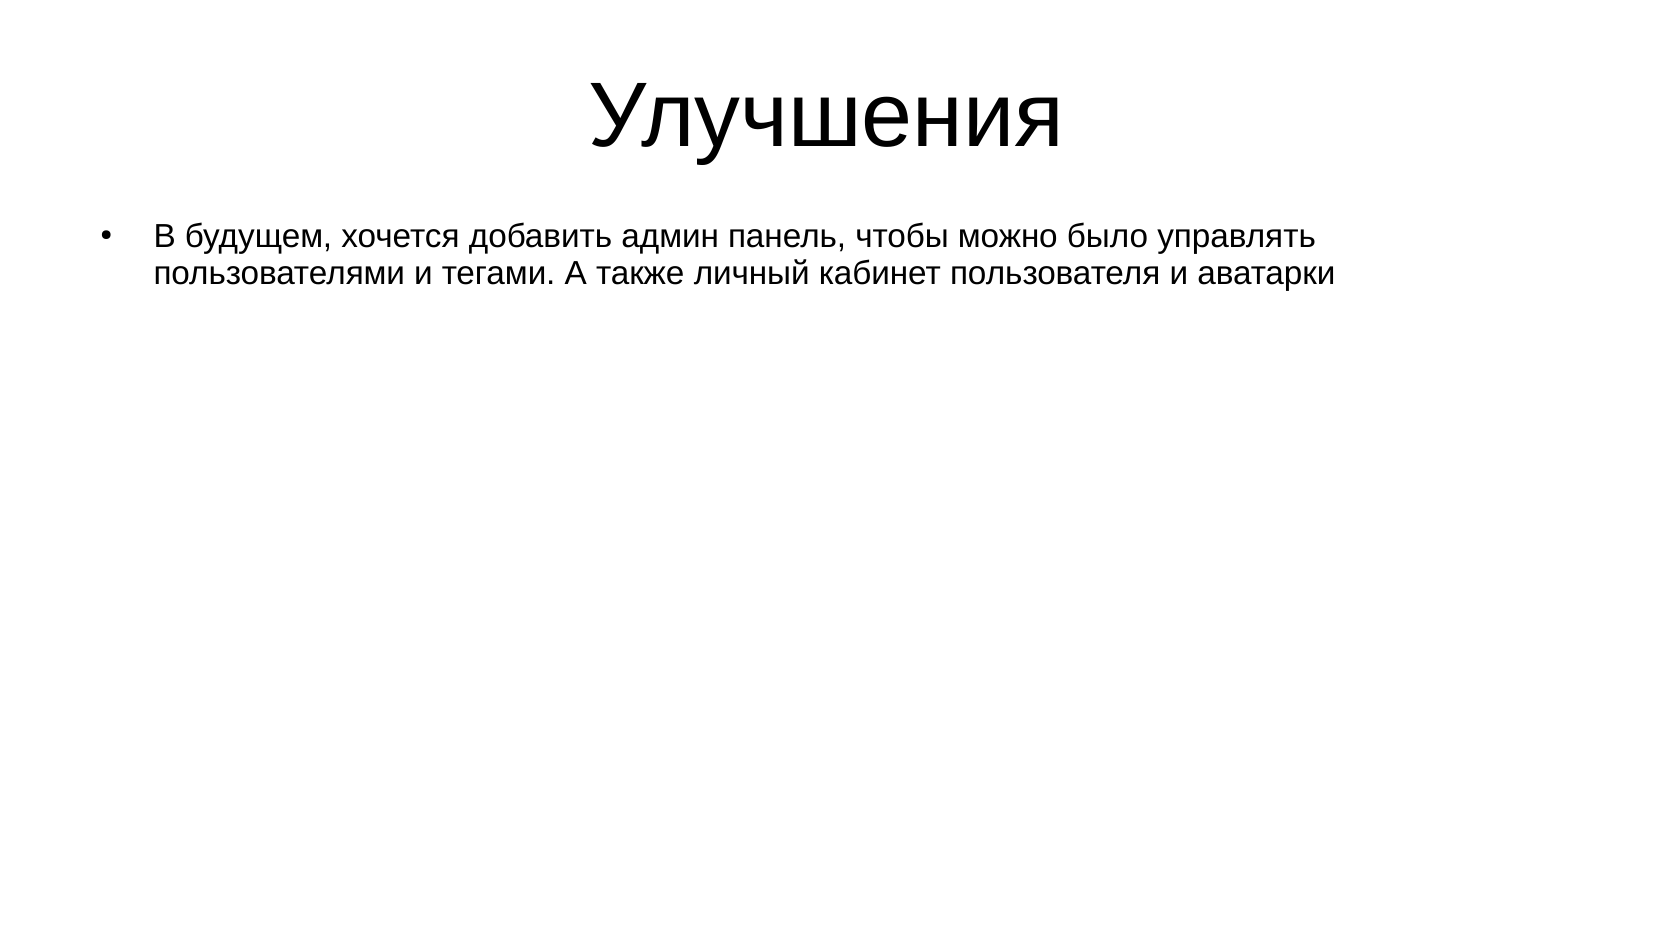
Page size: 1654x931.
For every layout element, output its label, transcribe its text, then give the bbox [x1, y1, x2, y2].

title Улучшения [82, 37, 1571, 193]
list В будущем, хочется добавить админ панель, чтобы можно было управлять пользователями и тегами. А также личный кабинет пользователя и аватарки [82, 217, 1571, 758]
